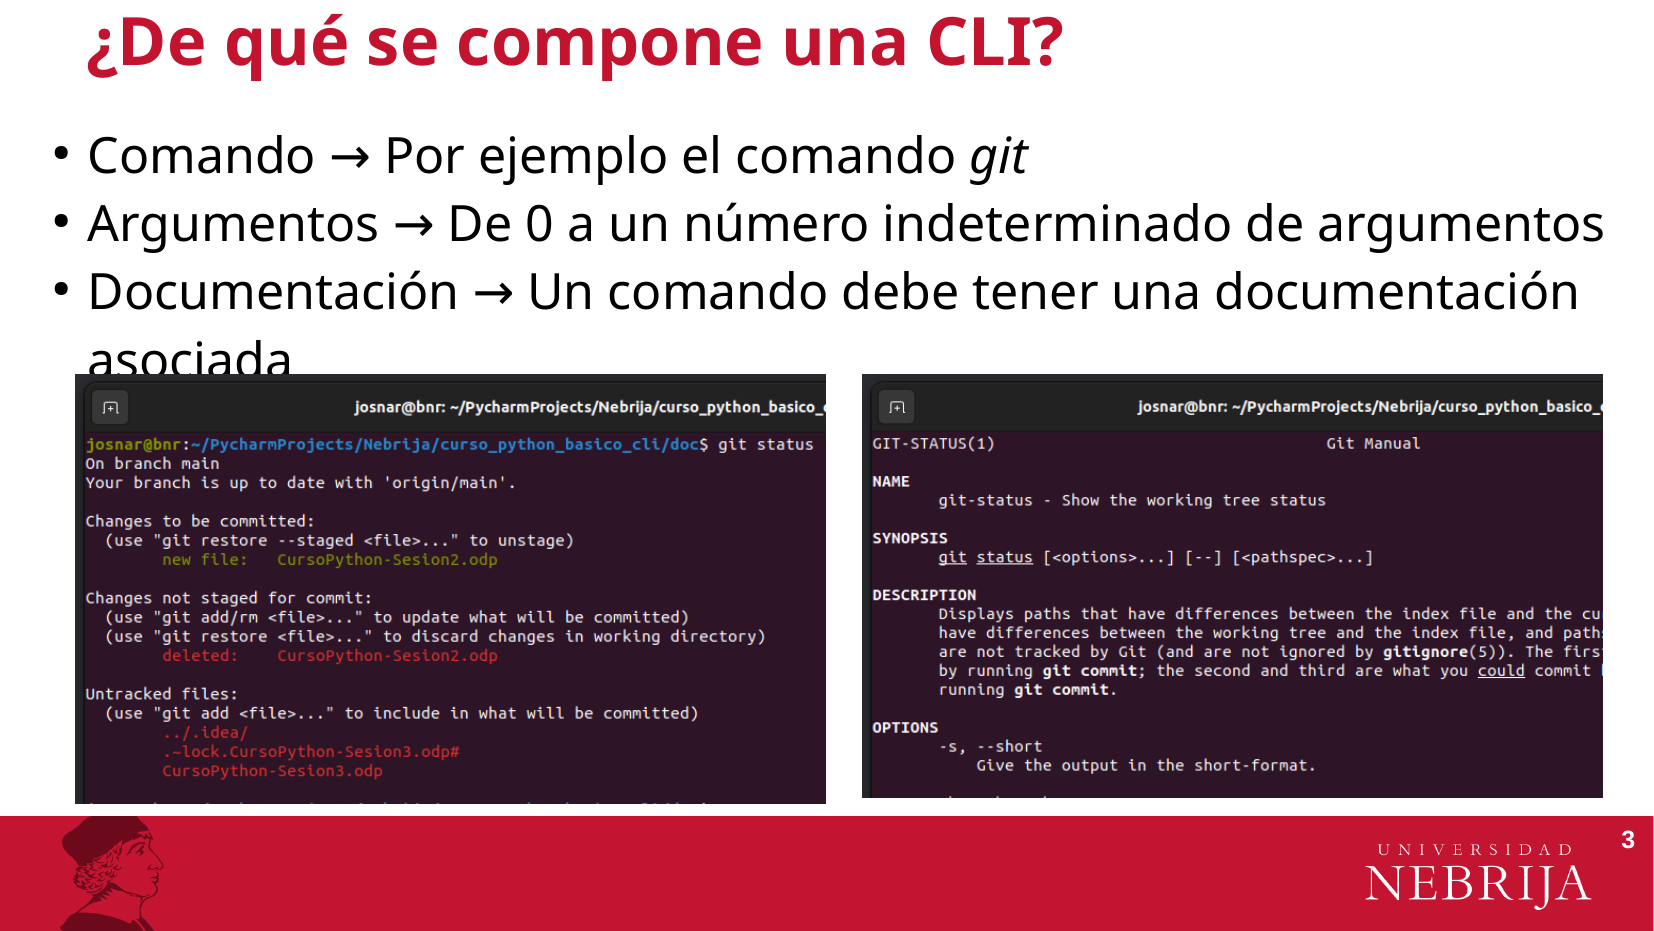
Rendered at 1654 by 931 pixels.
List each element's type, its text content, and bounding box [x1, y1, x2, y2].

text_box ¿De qué se compone una CLI? [0, 0, 1650, 87]
picture [862, 374, 1603, 798]
picture [75, 374, 826, 804]
text_box Comando → Por ejemplo el comando git Argumentos → De 0 a un número indeterminado de argumentos Documentación → Un comando debe tener una documentación asociada [37, 112, 1651, 788]
picture [0, 816, 1654, 931]
